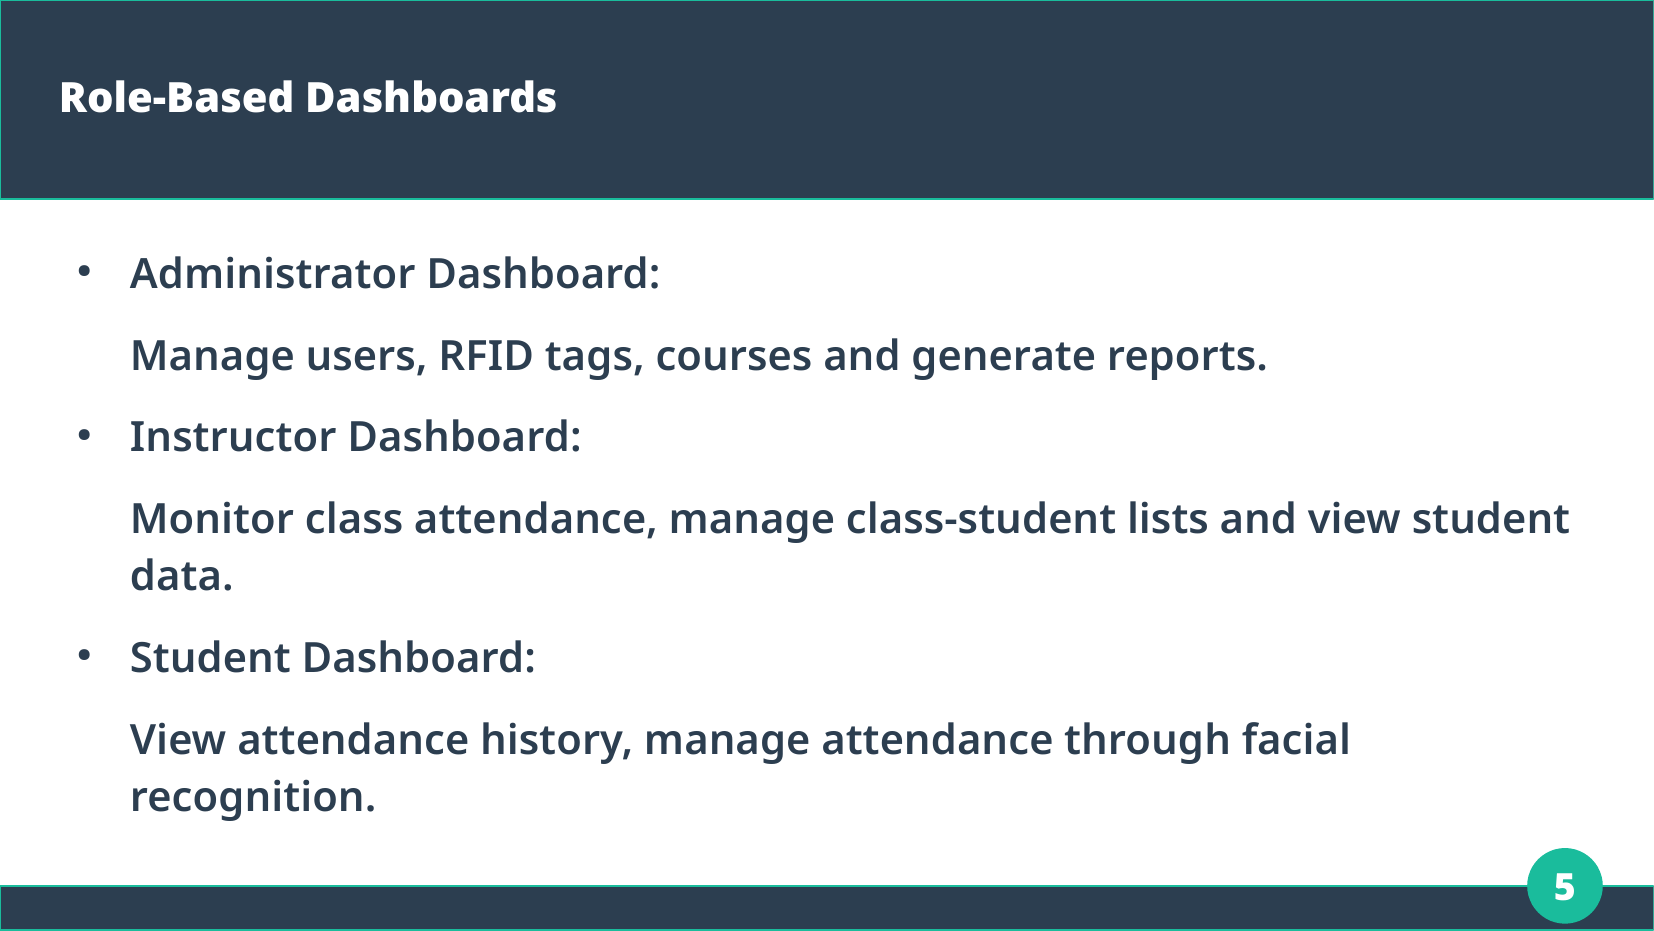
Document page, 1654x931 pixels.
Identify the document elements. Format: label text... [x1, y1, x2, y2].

title Role-Based Dashboards [59, 37, 1595, 155]
list Administrator Dashboard: Manage users, RFID tags, courses and generate reports. Instructor Dashboard: Monitor class attendance, manage class-student lists and view student data. Student Dashboard: View attendance history, manage attendance through facial recognition. [59, 243, 1595, 864]
